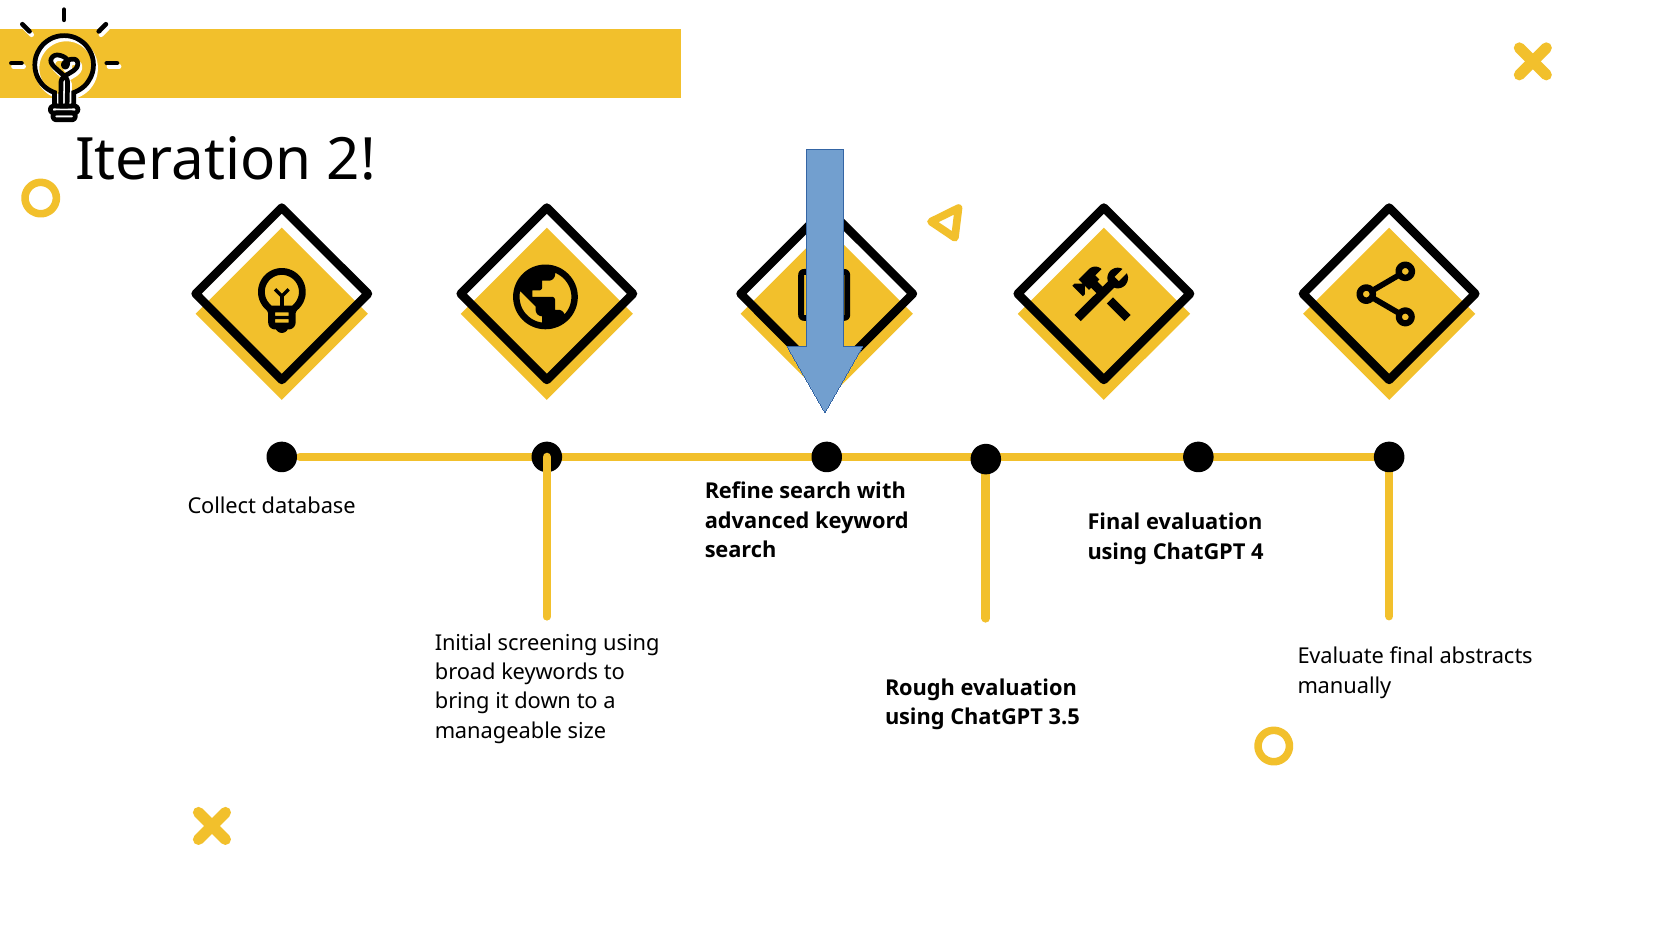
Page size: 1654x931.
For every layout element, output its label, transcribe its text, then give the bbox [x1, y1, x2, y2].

text_box [1303, 307, 1476, 400]
text_box [970, 443, 1002, 475]
text_box [195, 307, 368, 400]
text_box [811, 441, 842, 473]
text_box Rough evaluation using ChatGPT 3.5 [885, 652, 1126, 751]
text_box Refine search with advanced keyword search [704, 477, 945, 563]
text_box Final evaluation using ChatGPT 4 [1087, 487, 1328, 585]
text_box [1316, 227, 1462, 372]
text_box Initial screening using broad keywords to bring it down to a manageable size [434, 620, 675, 781]
title Iteration 2! [75, 89, 1336, 226]
text_box [1183, 441, 1214, 473]
text_box Collect database [187, 476, 428, 563]
text_box [460, 307, 633, 400]
text_box [531, 441, 563, 472]
text_box [266, 441, 297, 473]
text_box [740, 149, 913, 413]
text_box [209, 227, 355, 373]
text_box [1373, 441, 1405, 473]
text_box [474, 227, 620, 372]
text_box [1017, 307, 1191, 400]
text_box Evaluate final abstracts manually [1297, 627, 1538, 713]
text_box [1031, 227, 1177, 372]
